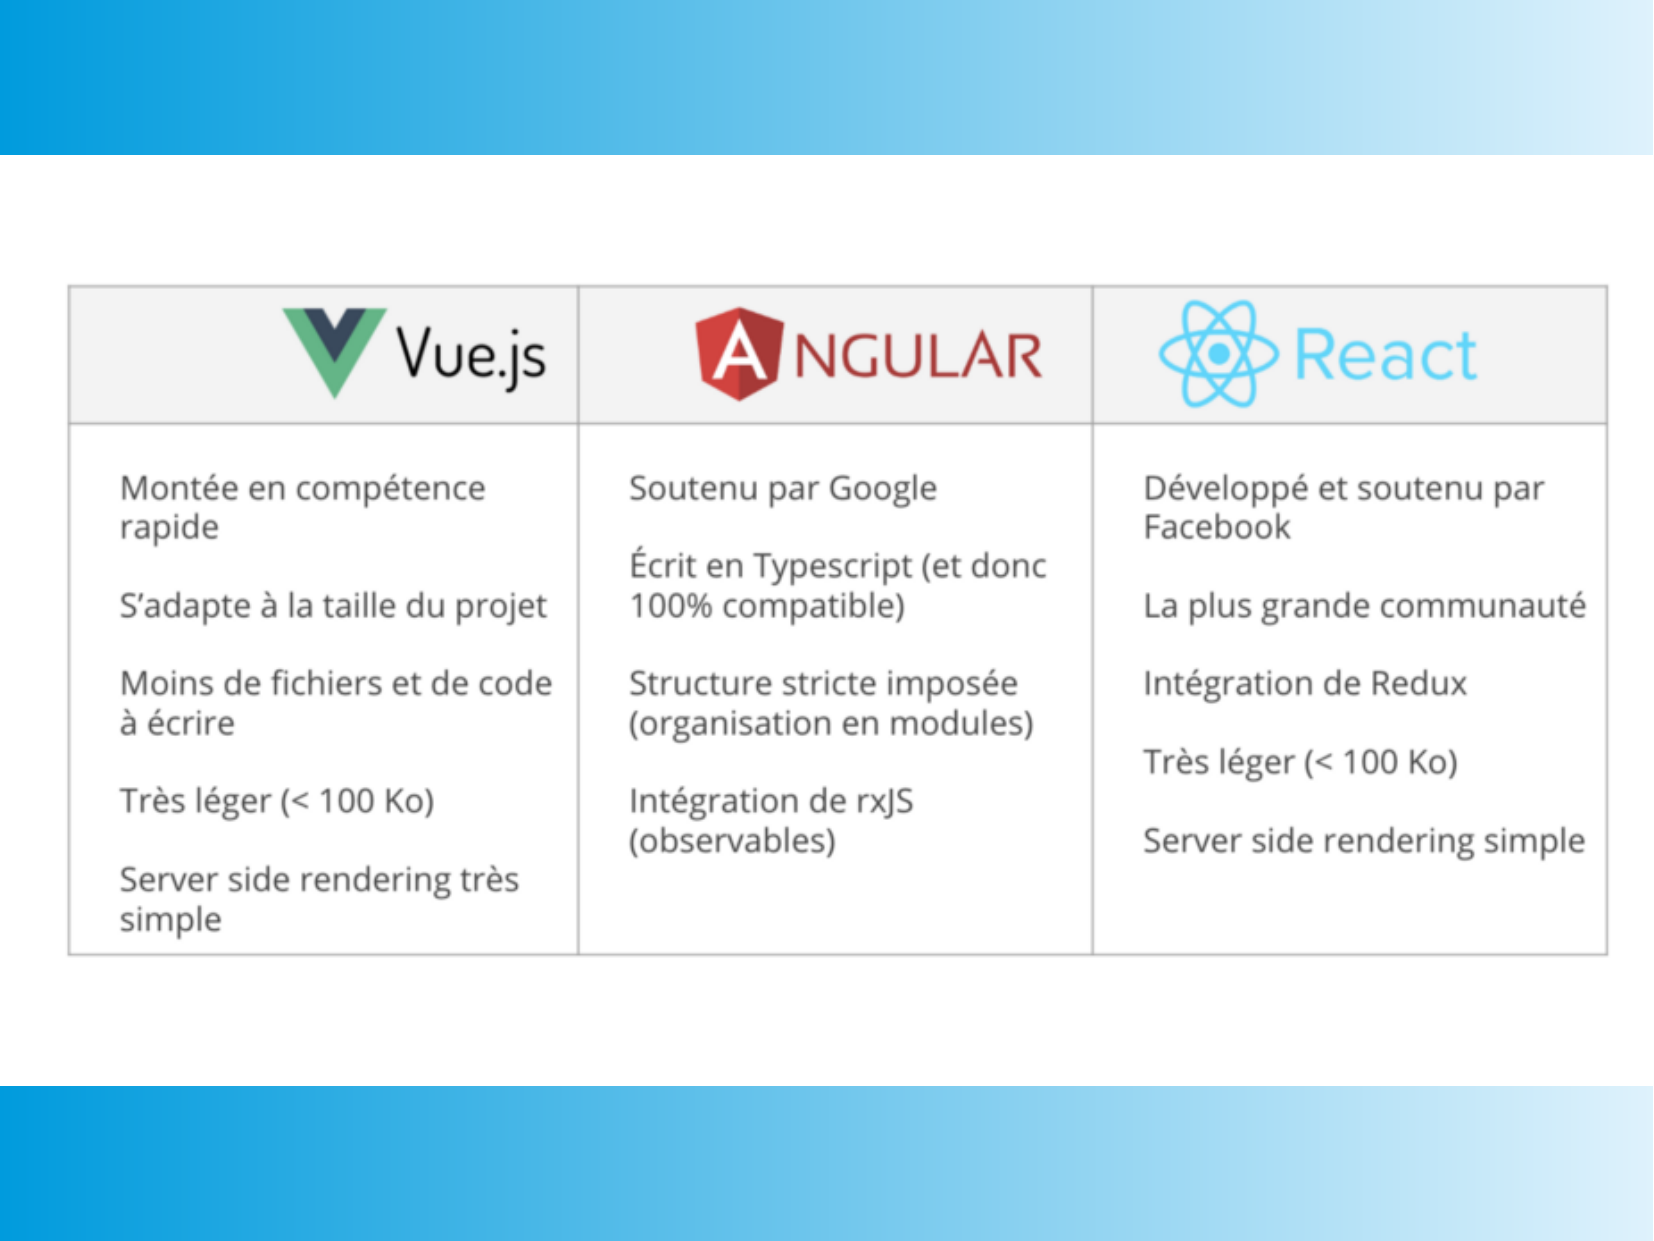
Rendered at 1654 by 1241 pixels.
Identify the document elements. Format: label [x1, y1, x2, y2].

picture [59, 271, 1621, 984]
